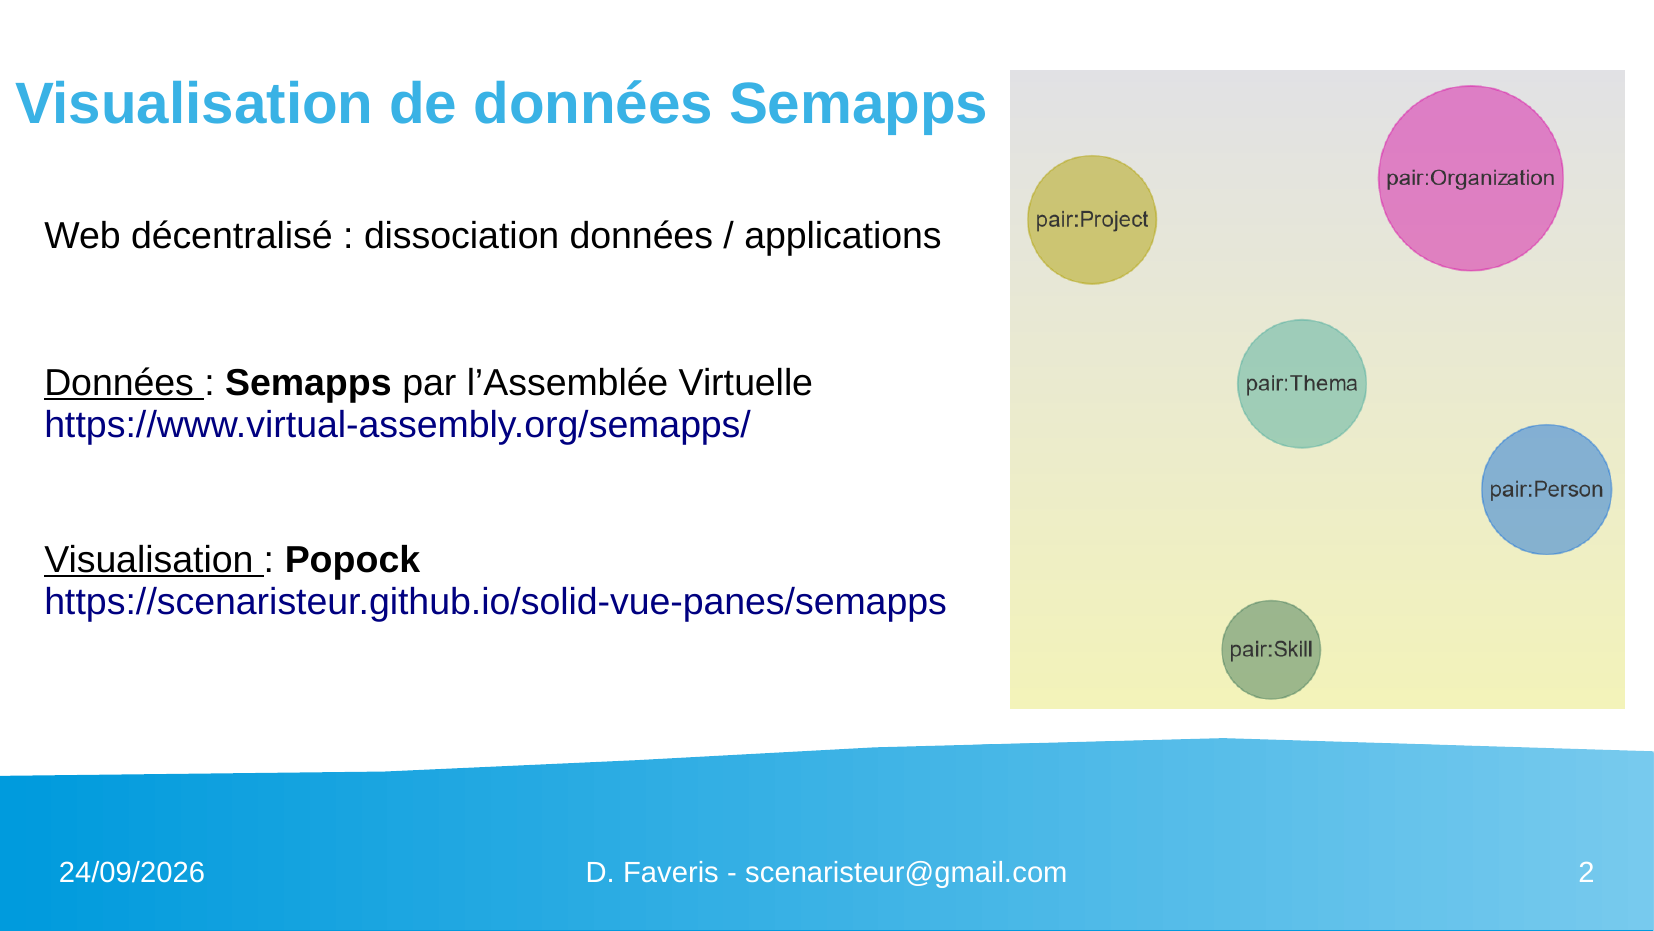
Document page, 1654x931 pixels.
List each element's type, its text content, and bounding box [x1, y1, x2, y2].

text_box Web décentralisé : dissociation données / applications [29, 206, 975, 306]
text_box Visualisation : Popock https://scenaristeur.github.io/solid-vue-panes/semapps [29, 531, 1022, 682]
text_box Données : Semapps par l’Assemblée Virtuelle https://www.virtual-assembly.org/semapps/ [29, 354, 975, 496]
title Visualisation de données Semapps [0, 29, 1004, 178]
picture [1010, 70, 1625, 709]
